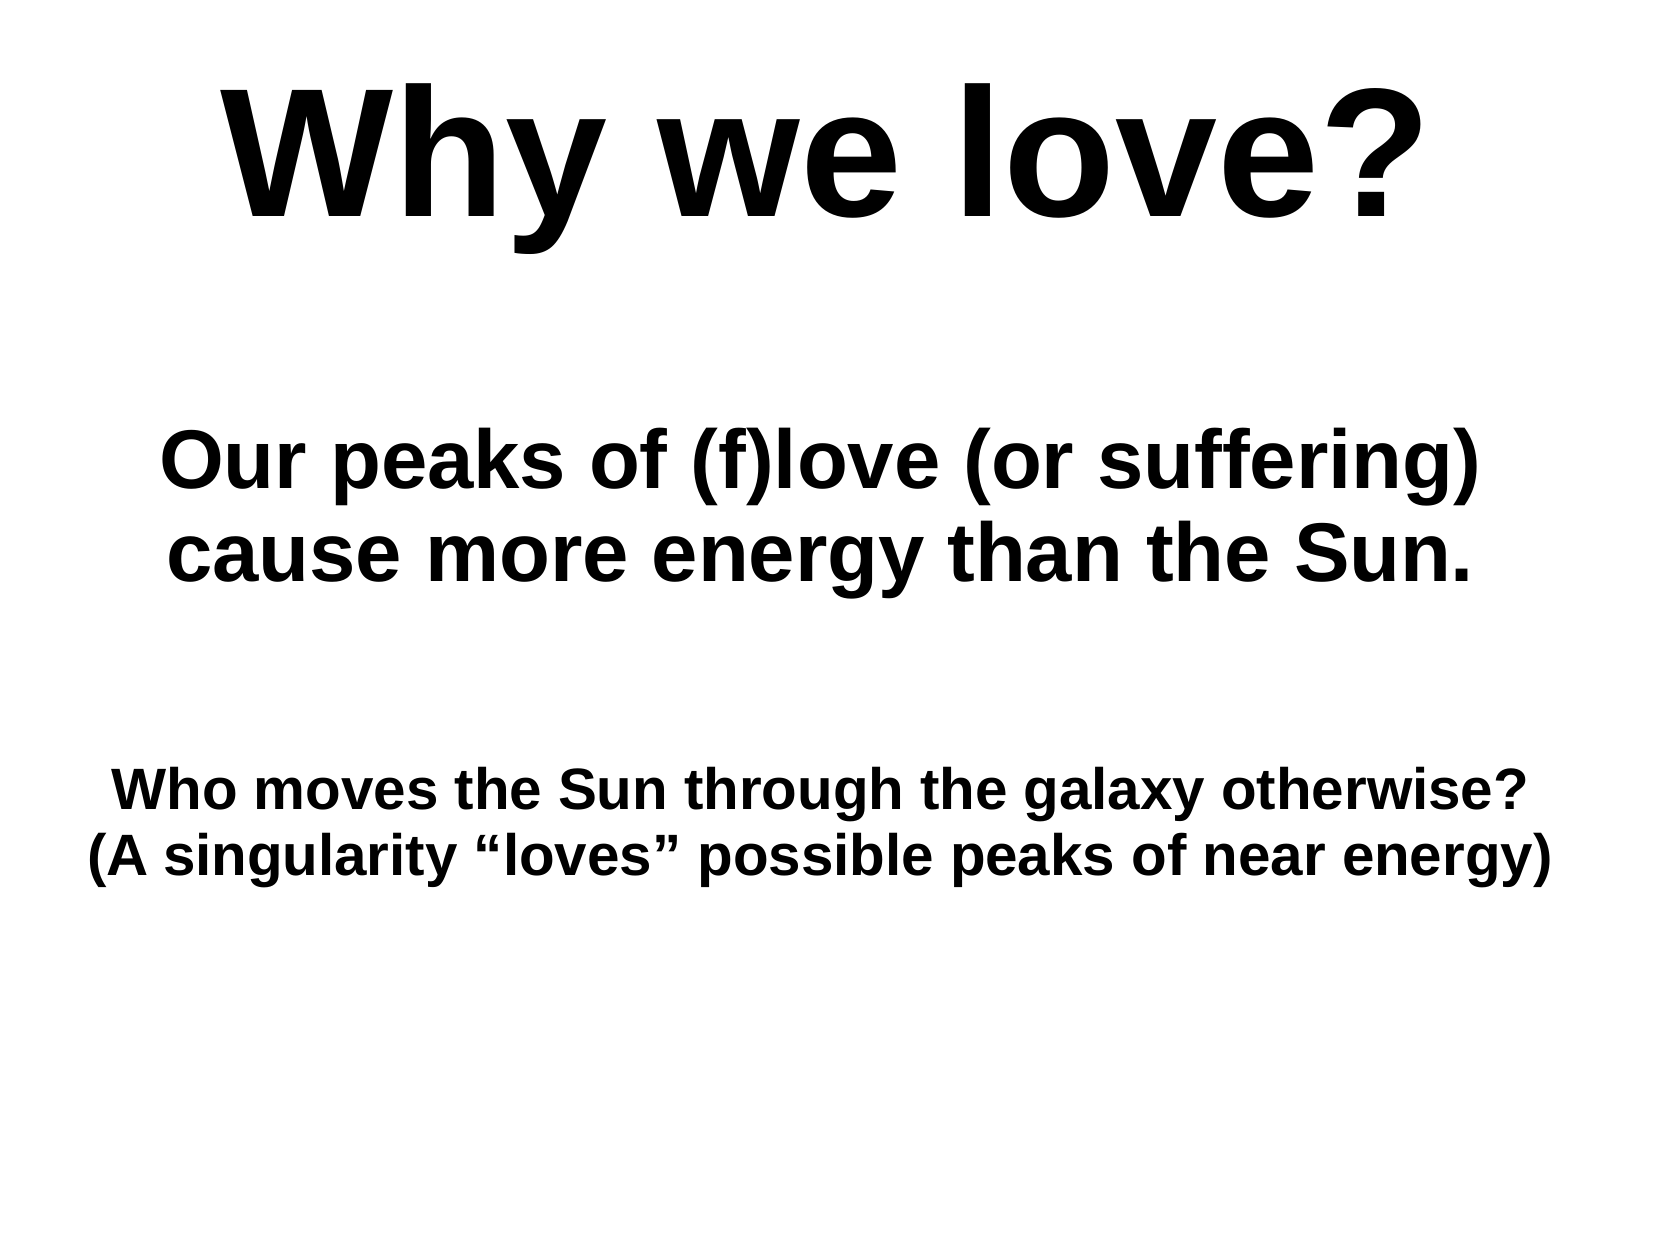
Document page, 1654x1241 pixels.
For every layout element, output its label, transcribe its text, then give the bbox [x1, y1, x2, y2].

subtitle Our peaks of (f)love (or suffering) cause more energy than the Sun. Who moves the Sun through the galaxy otherwise? (A singularity “loves” possible peaks of near energy) [76, 138, 1565, 1162]
title Why we love? [82, 49, 1571, 257]
